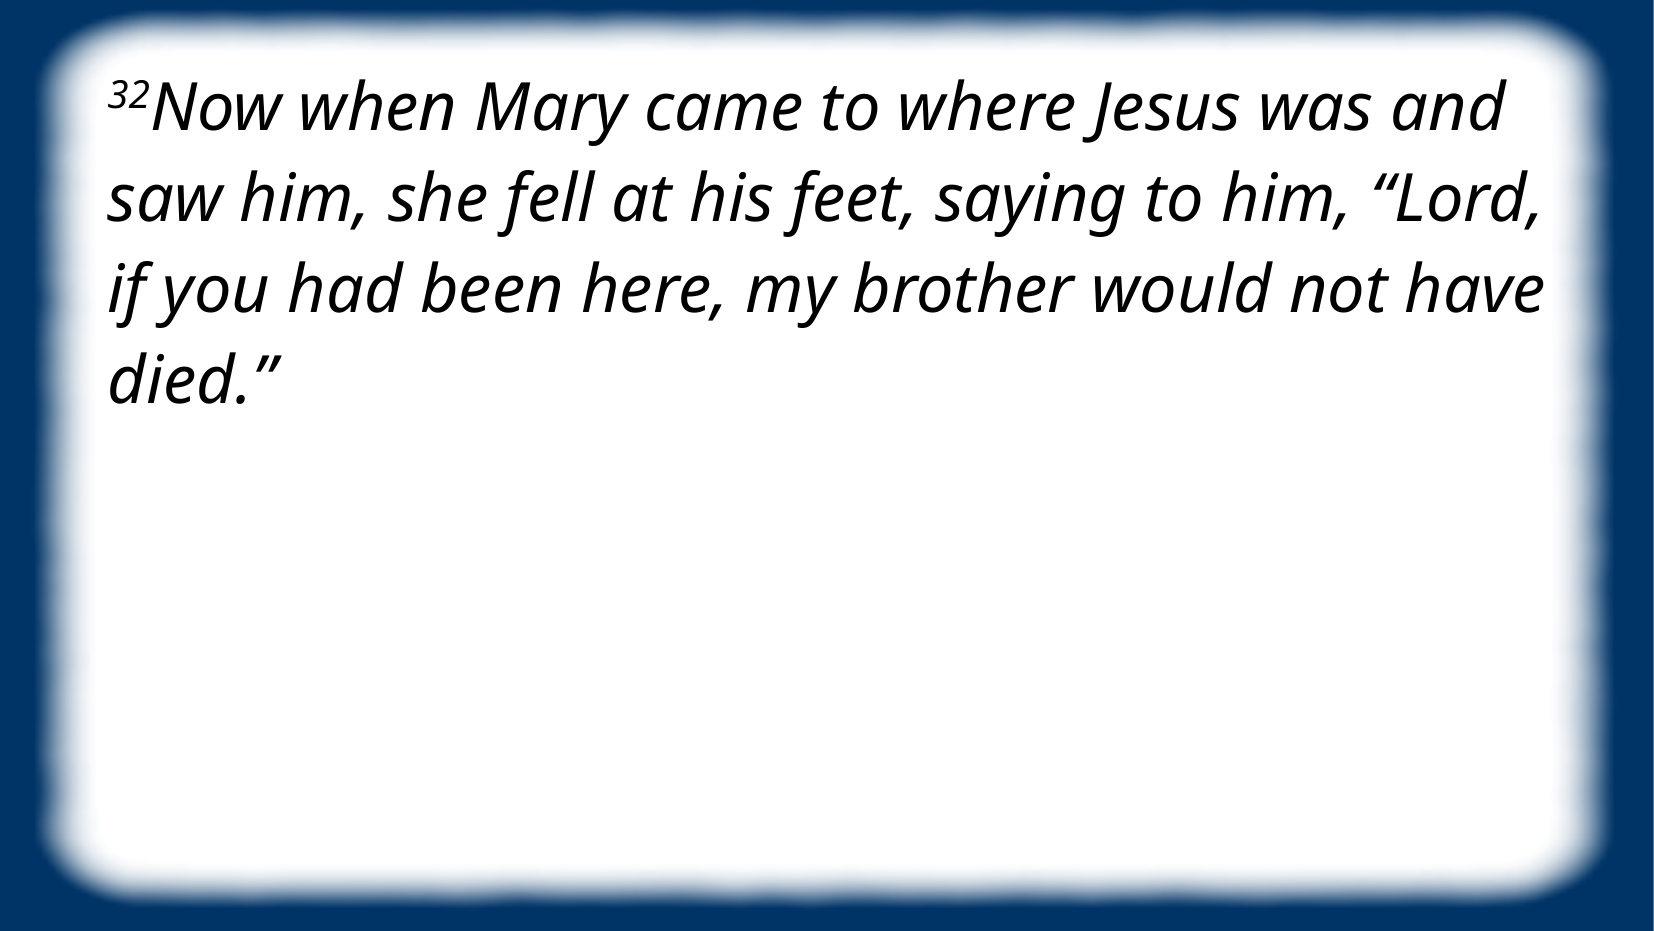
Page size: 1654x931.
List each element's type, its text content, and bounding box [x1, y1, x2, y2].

text_box 32Now when Mary came to where Jesus was and saw him, she fell at his feet, saying to him, “Lord, if you had been here, my brother would not have died.” [92, 52, 1563, 423]
picture [0, 0, 1654, 931]
